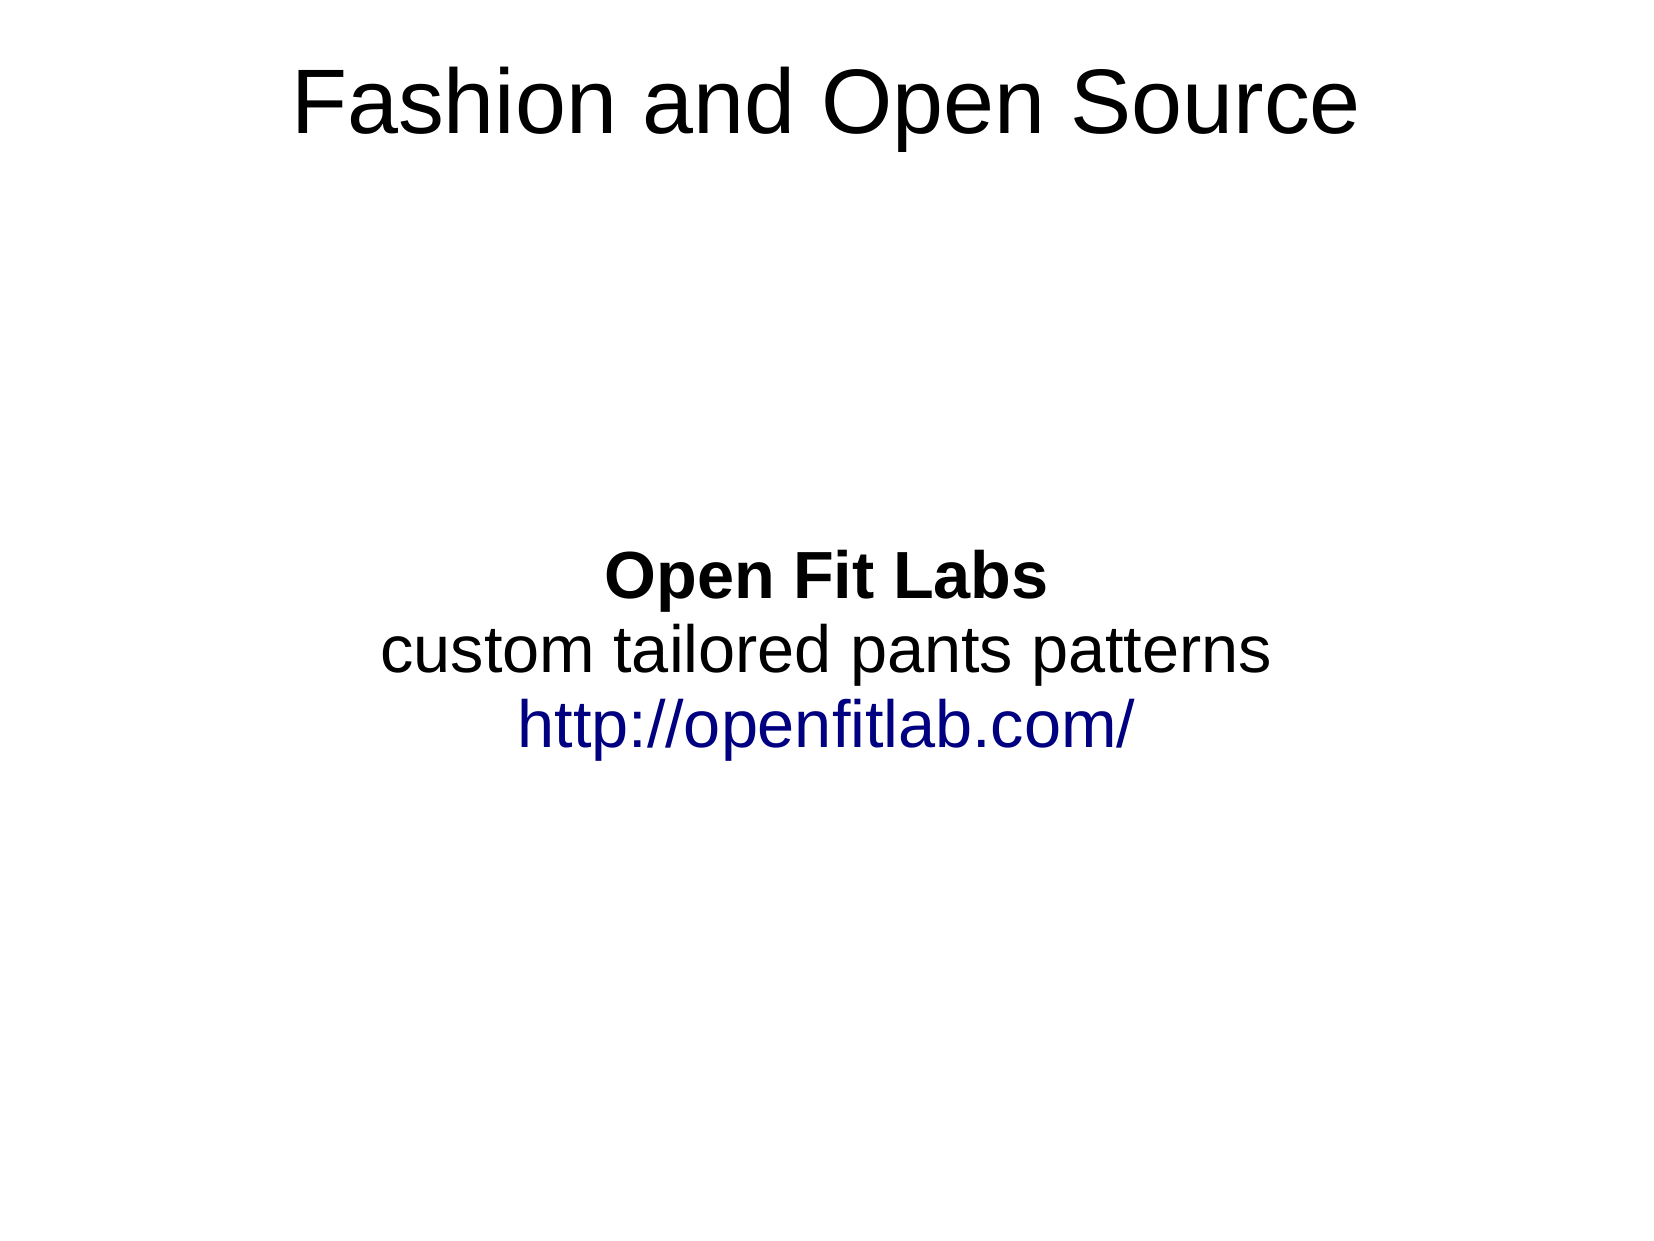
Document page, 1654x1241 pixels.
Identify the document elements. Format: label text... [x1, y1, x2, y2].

subtitle Open Fit Labs custom tailored pants patterns http://openfitlab.com/ [82, 290, 1571, 1010]
title Fashion and Open Source [82, 49, 1571, 257]
